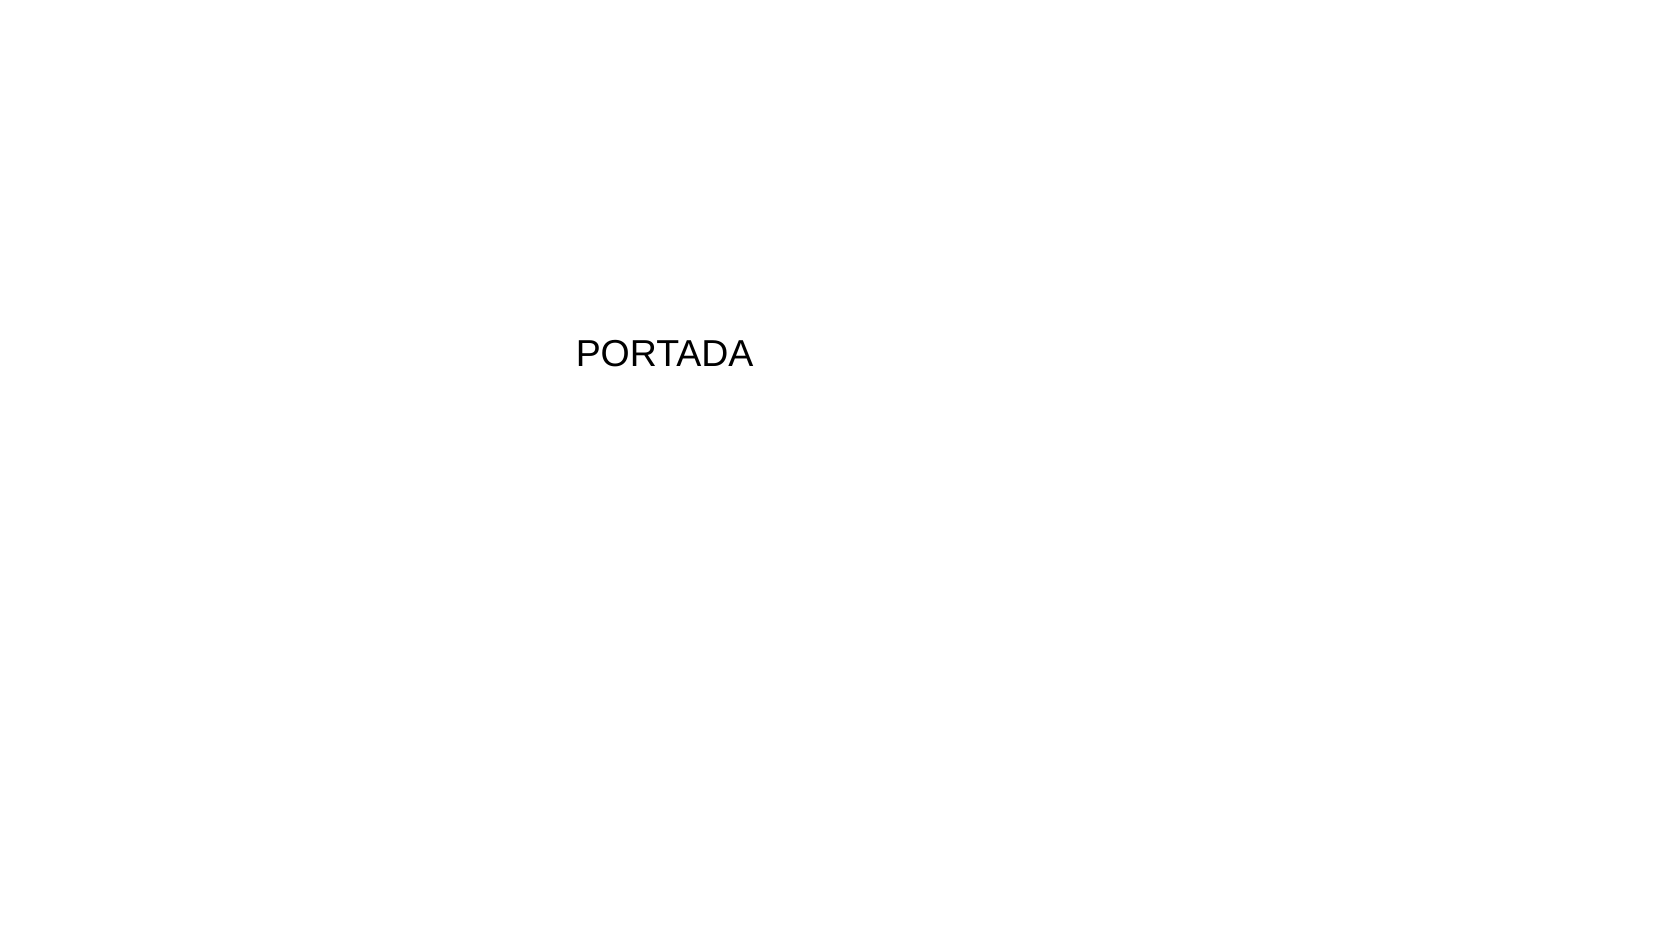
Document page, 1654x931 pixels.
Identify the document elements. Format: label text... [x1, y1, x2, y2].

text_box PORTADA [561, 324, 1123, 382]
